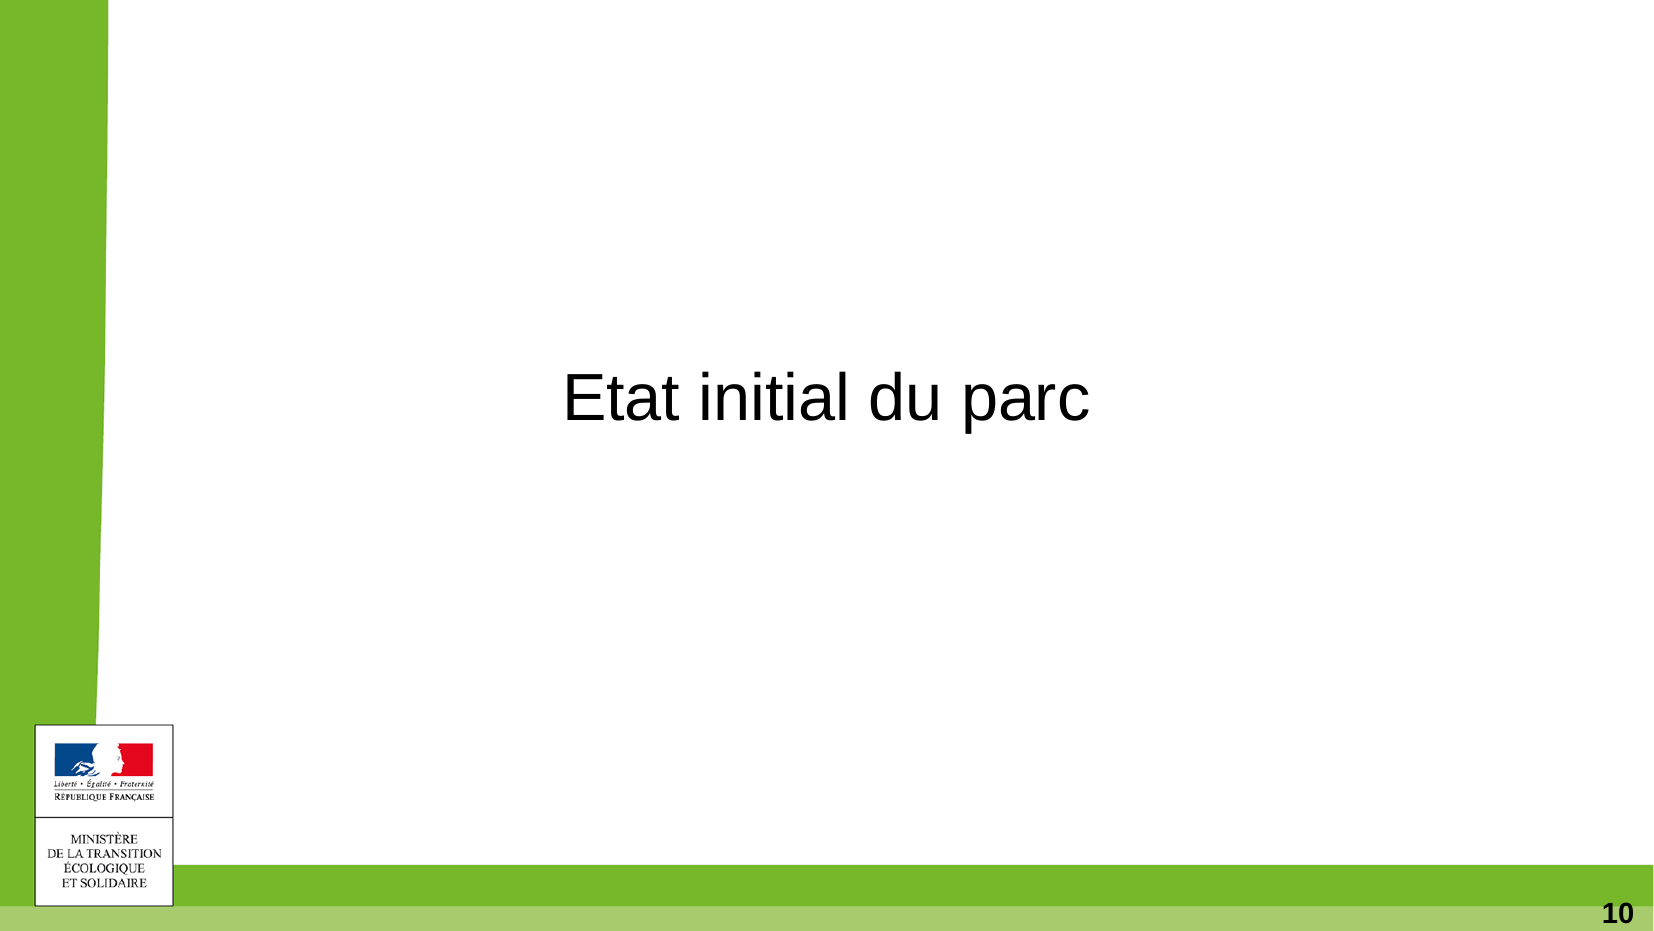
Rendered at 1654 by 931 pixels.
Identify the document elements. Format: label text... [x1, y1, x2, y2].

subtitle Etat initial du parc [82, 37, 1571, 758]
picture [0, 0, 1654, 931]
